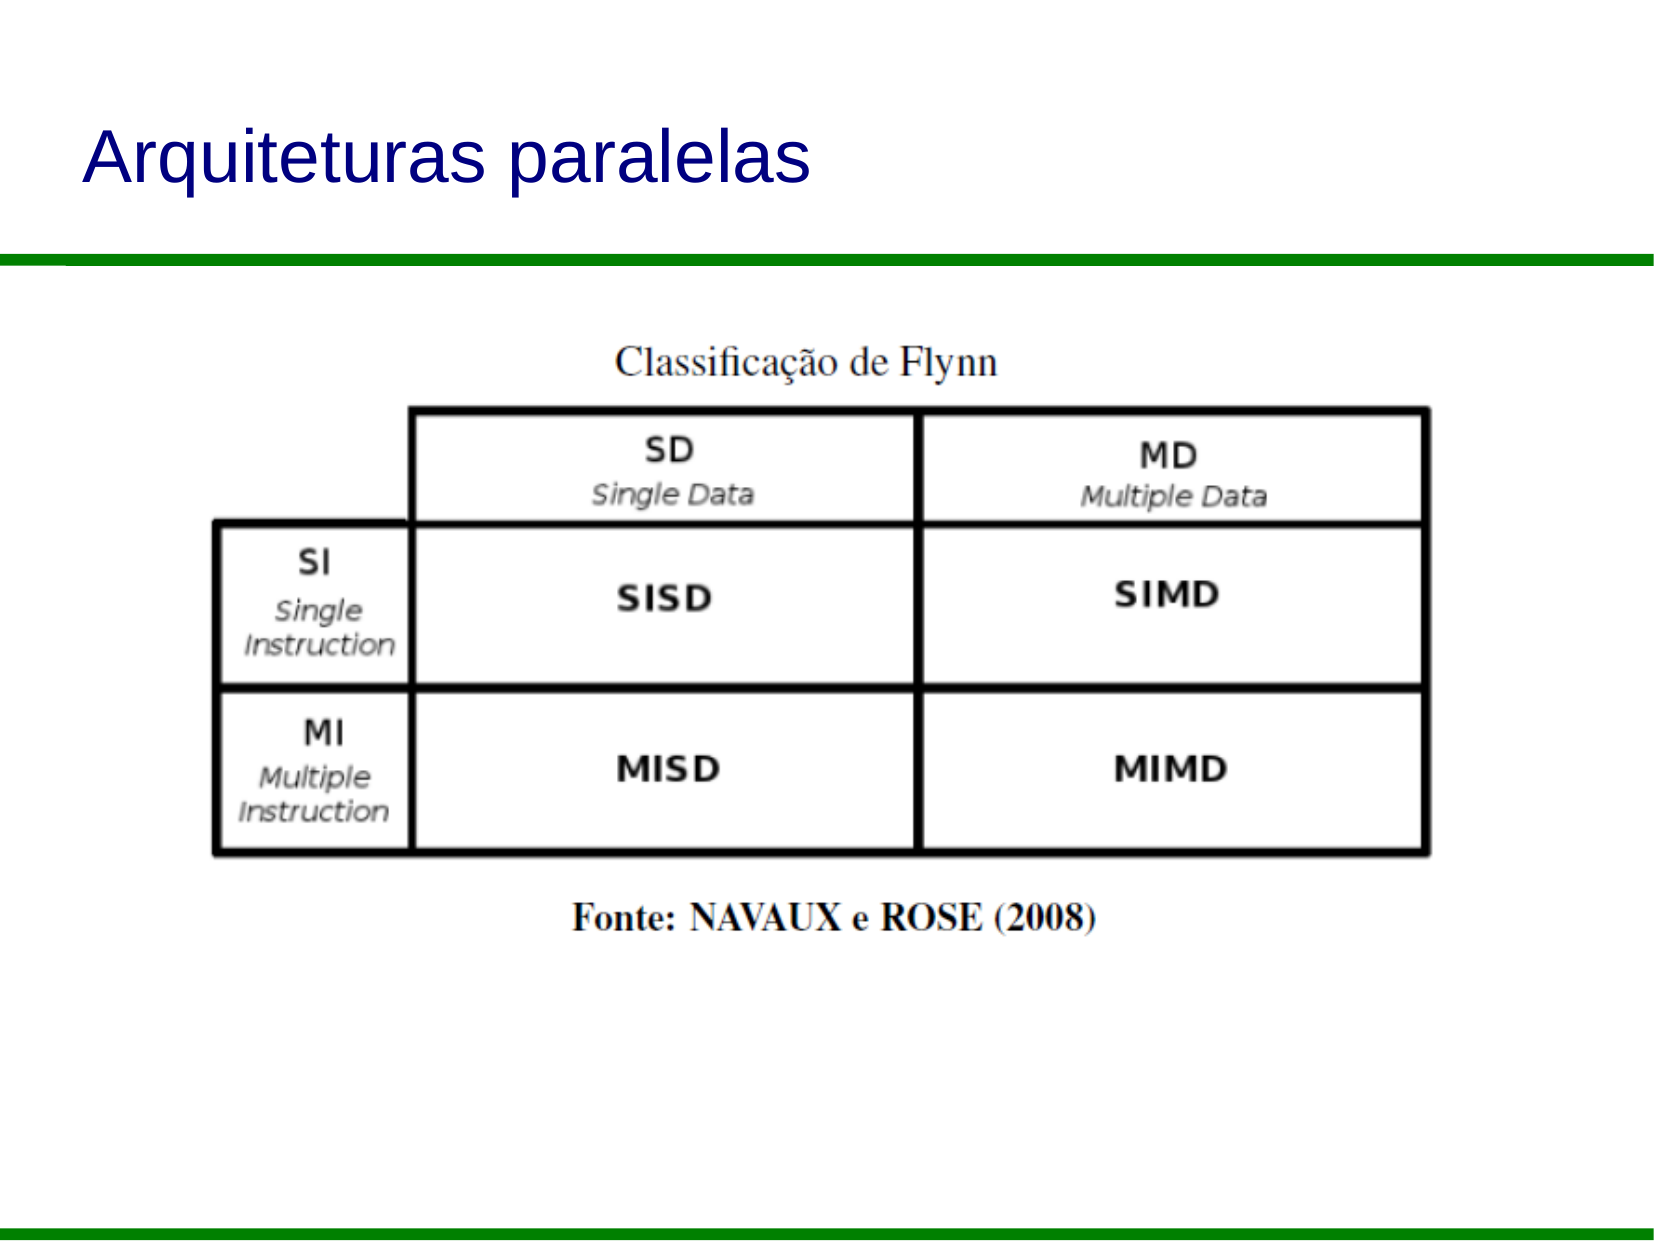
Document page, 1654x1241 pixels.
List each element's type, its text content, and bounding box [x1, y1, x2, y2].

text_box Arquiteturas paralelas [82, 107, 1571, 199]
picture [177, 324, 1481, 959]
